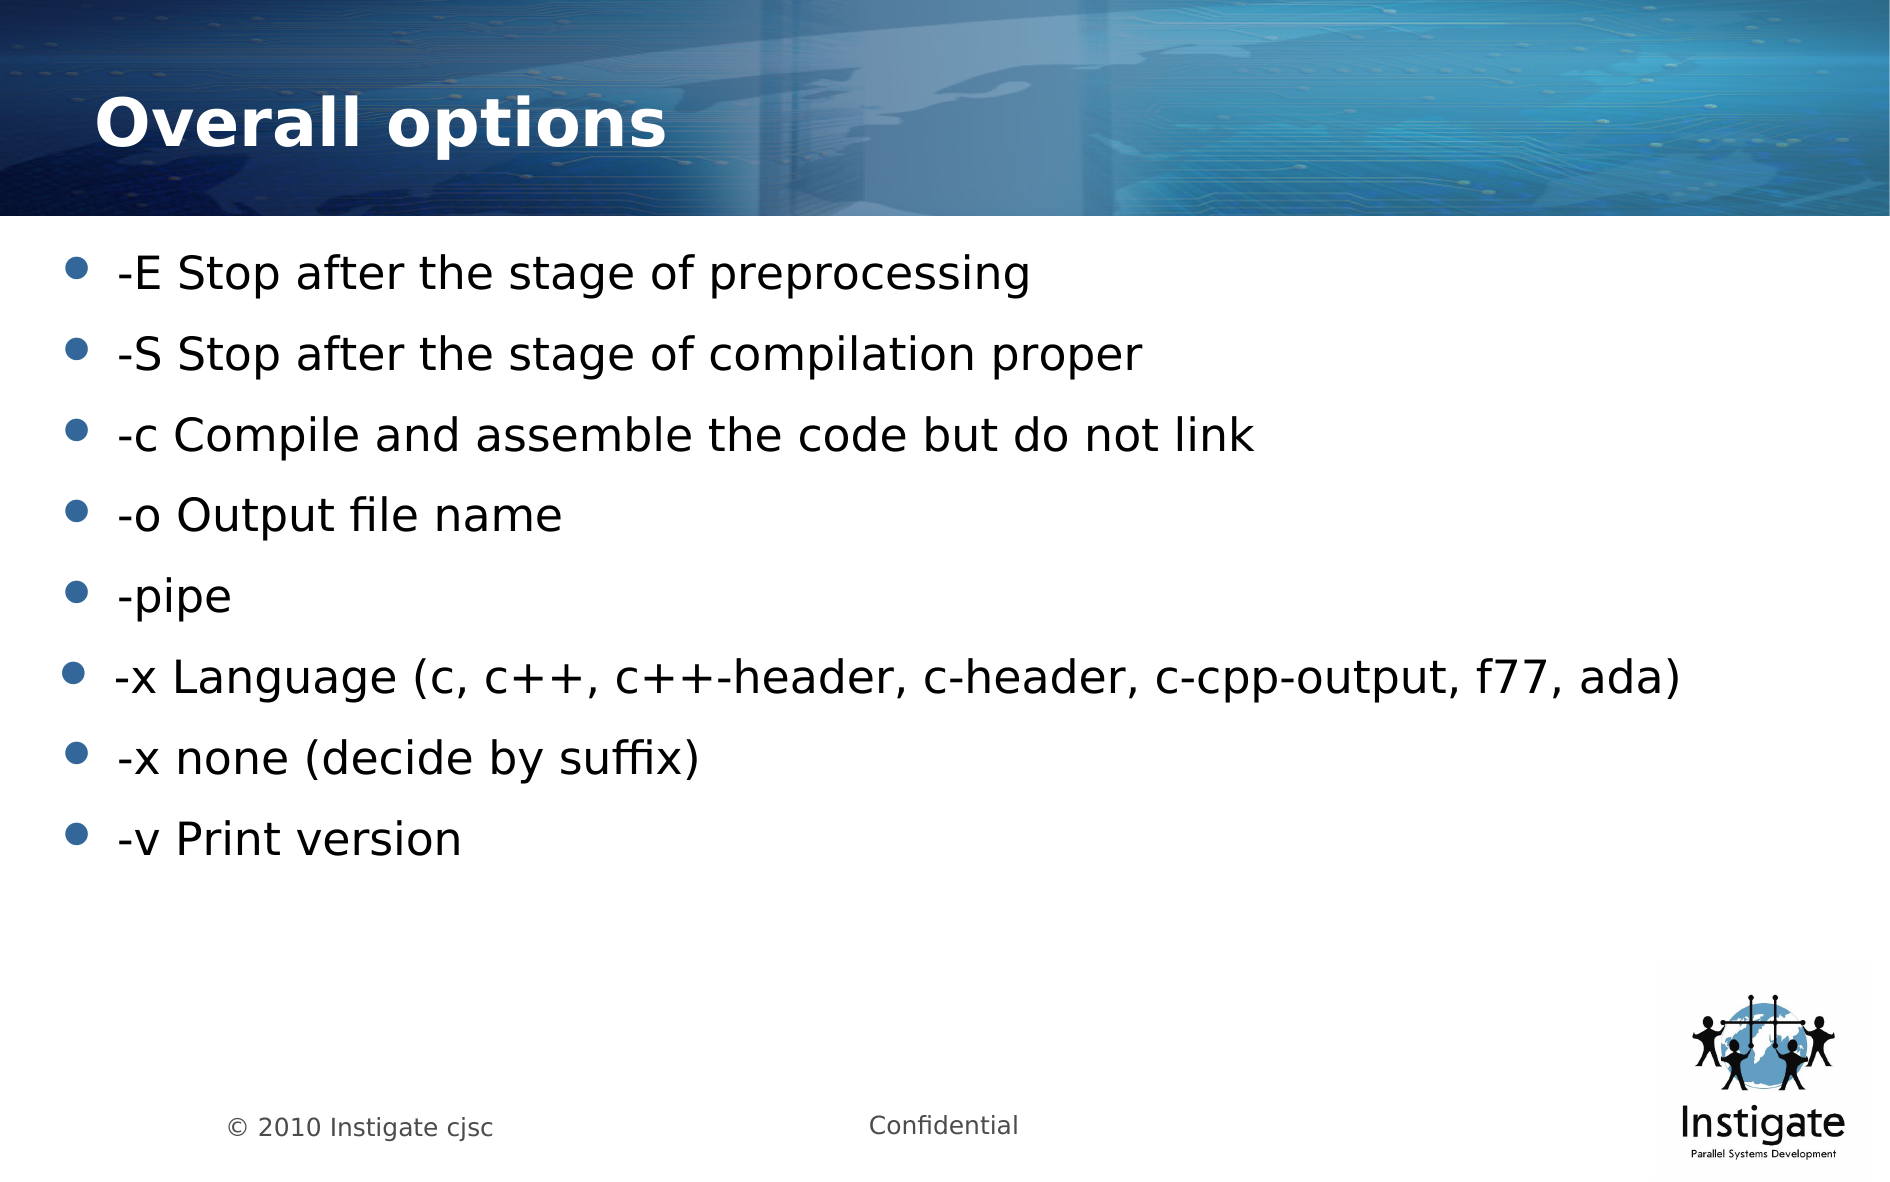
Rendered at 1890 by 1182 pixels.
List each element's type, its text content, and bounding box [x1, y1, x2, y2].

picture [0, 0, 1890, 216]
picture [1650, 956, 1876, 1182]
title Overall options [94, 54, 1793, 210]
list -E Stop after the stage of preprocessing -S Stop after the stage of compilation proper -c Compile and assemble the code but do not link -o Output file name -pipe -x Language (c, c++, c++-header, c-header, c-cpp-output, f77, ada) -x none (decide by suffix) -v Print version [59, 236, 1831, 1001]
